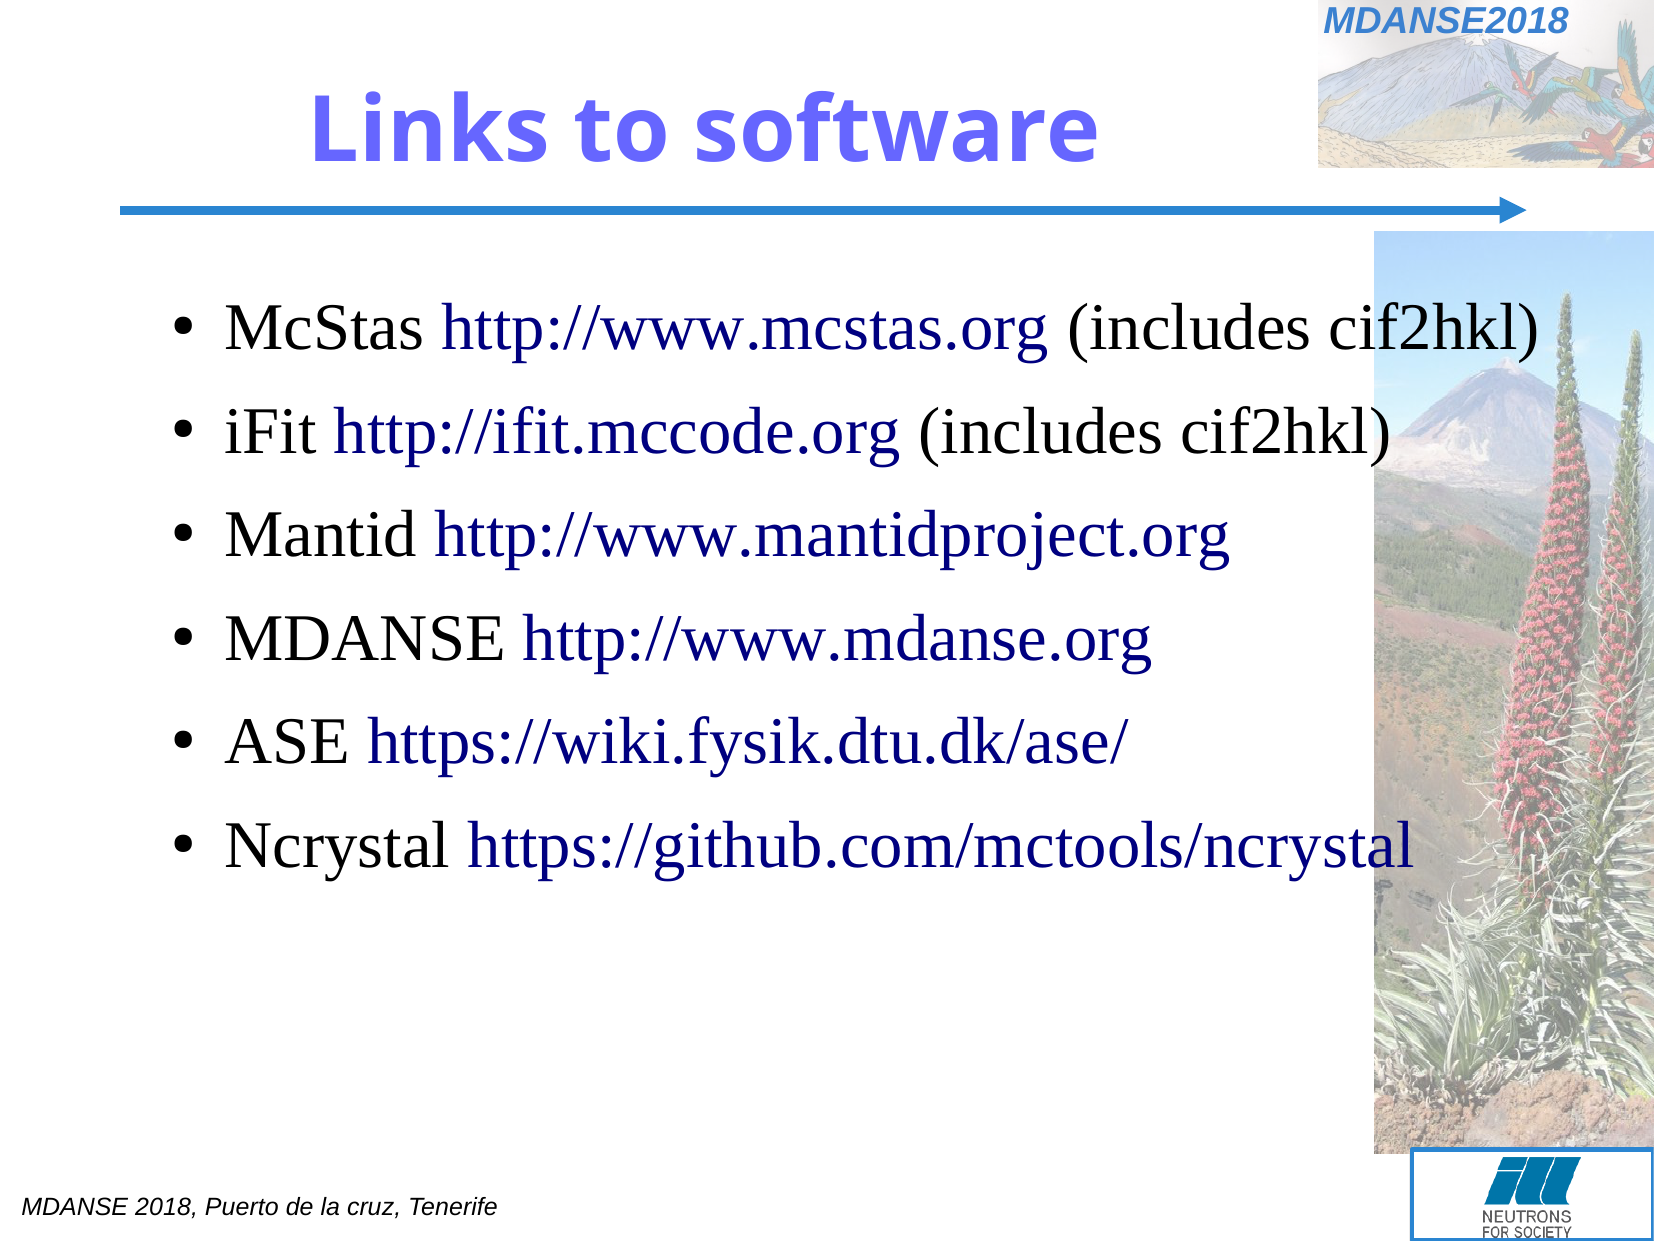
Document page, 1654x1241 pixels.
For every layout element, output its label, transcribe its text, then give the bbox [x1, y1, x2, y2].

list McStas http://www.mcstas.org (includes cif2hkl) iFit http://ifit.mccode.org (includes cif2hkl) Mantid http://www.mantidproject.org MDANSE http://www.mdanse.org ASE https://wiki.fysik.dtu.dk/ase/ Ncrystal https://github.com/mctools/ncrystal [82, 290, 1571, 1010]
title Links to software [82, 49, 1328, 203]
picture [1479, 1153, 1583, 1241]
